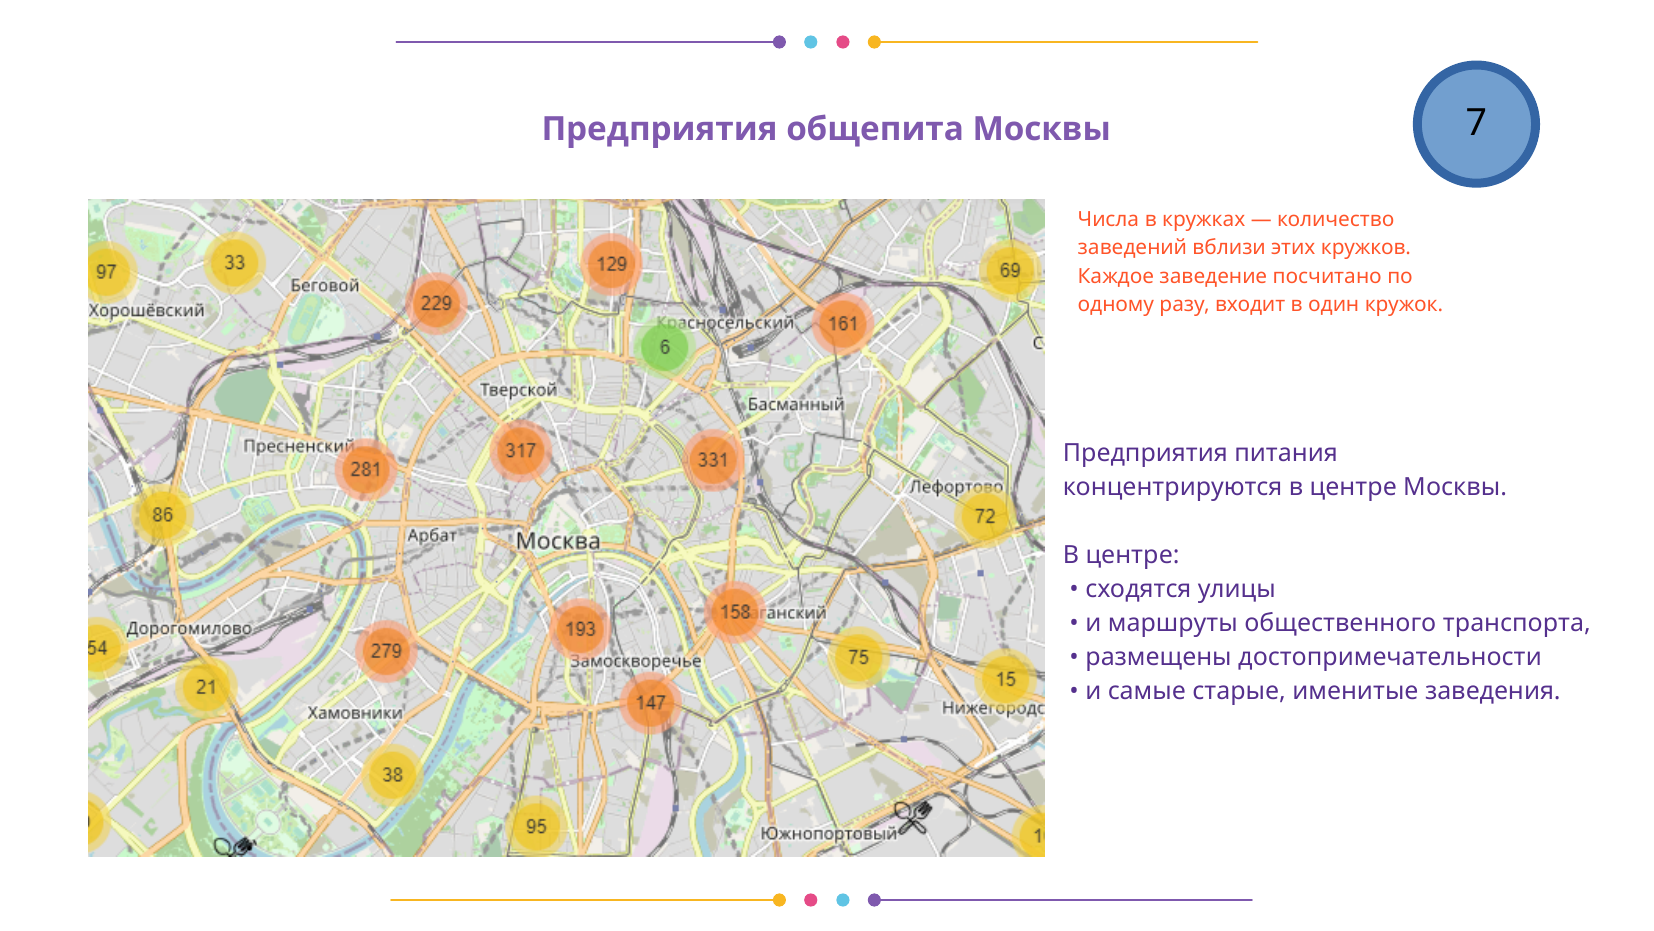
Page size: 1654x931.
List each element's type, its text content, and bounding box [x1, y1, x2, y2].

text_box Числа в кружках — количество заведений вблизи этих кружков. Каждое заведение посчитано по одному разу, входит в один кружок. [1062, 196, 1477, 334]
title Предприятия питания концентрируются в центре Москвы. В центре: • сходятся улицы • и маршруты общественного транспорта, • размещены достопримечательности • и самые старые, именитые заведения. [1062, 344, 1595, 798]
text_box <number> [1446, 95, 1506, 154]
title Предприятия общепита Москвы [531, 88, 1123, 167]
picture [88, 199, 1045, 857]
text_box [1417, 65, 1536, 184]
